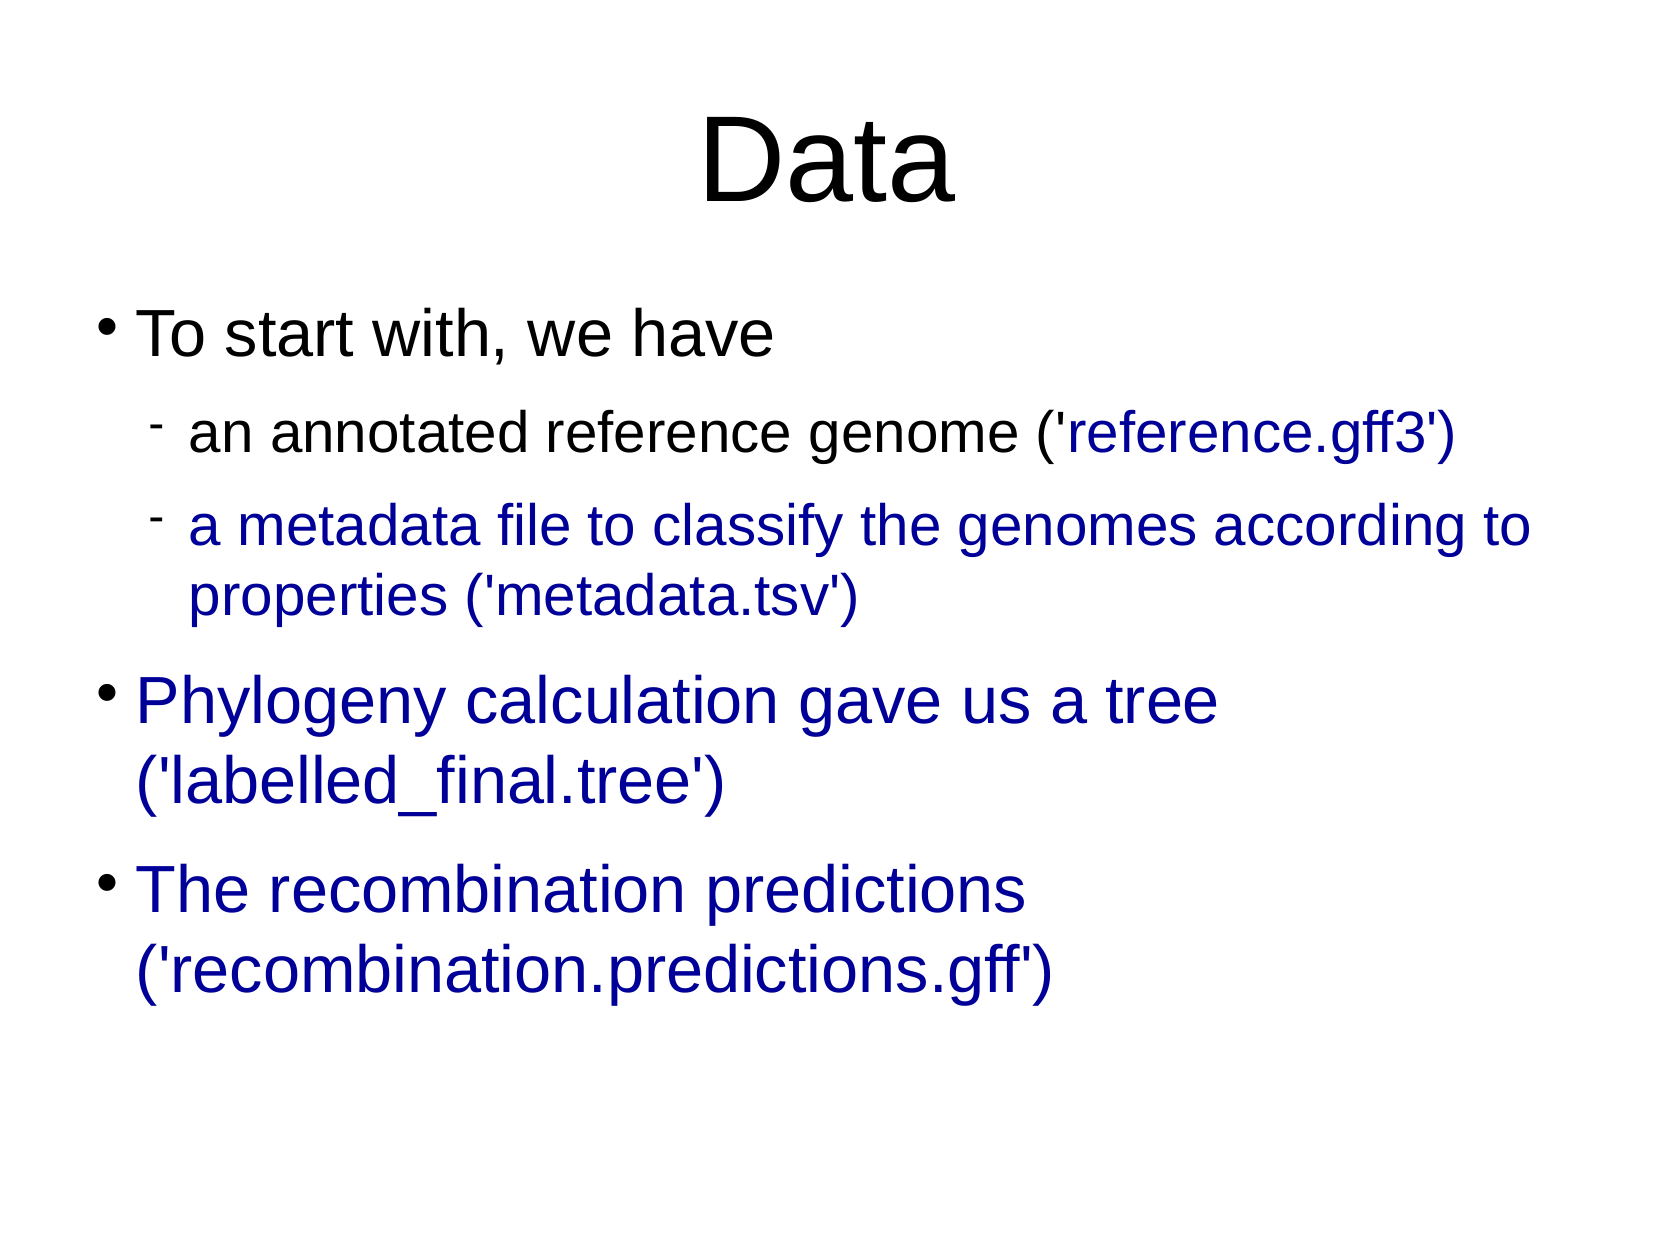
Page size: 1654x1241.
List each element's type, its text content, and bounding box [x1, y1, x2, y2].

text_box To start with, we have an annotated reference genome ('reference.gff3') a metadata file to classify the genomes according to properties ('metadata.tsv') Phylogeny calculation gave us a tree ('labelled_final.tree') The recombination predictions ('recombination.predictions.gff') [82, 290, 1571, 1010]
text_box Data [82, 49, 1571, 257]
